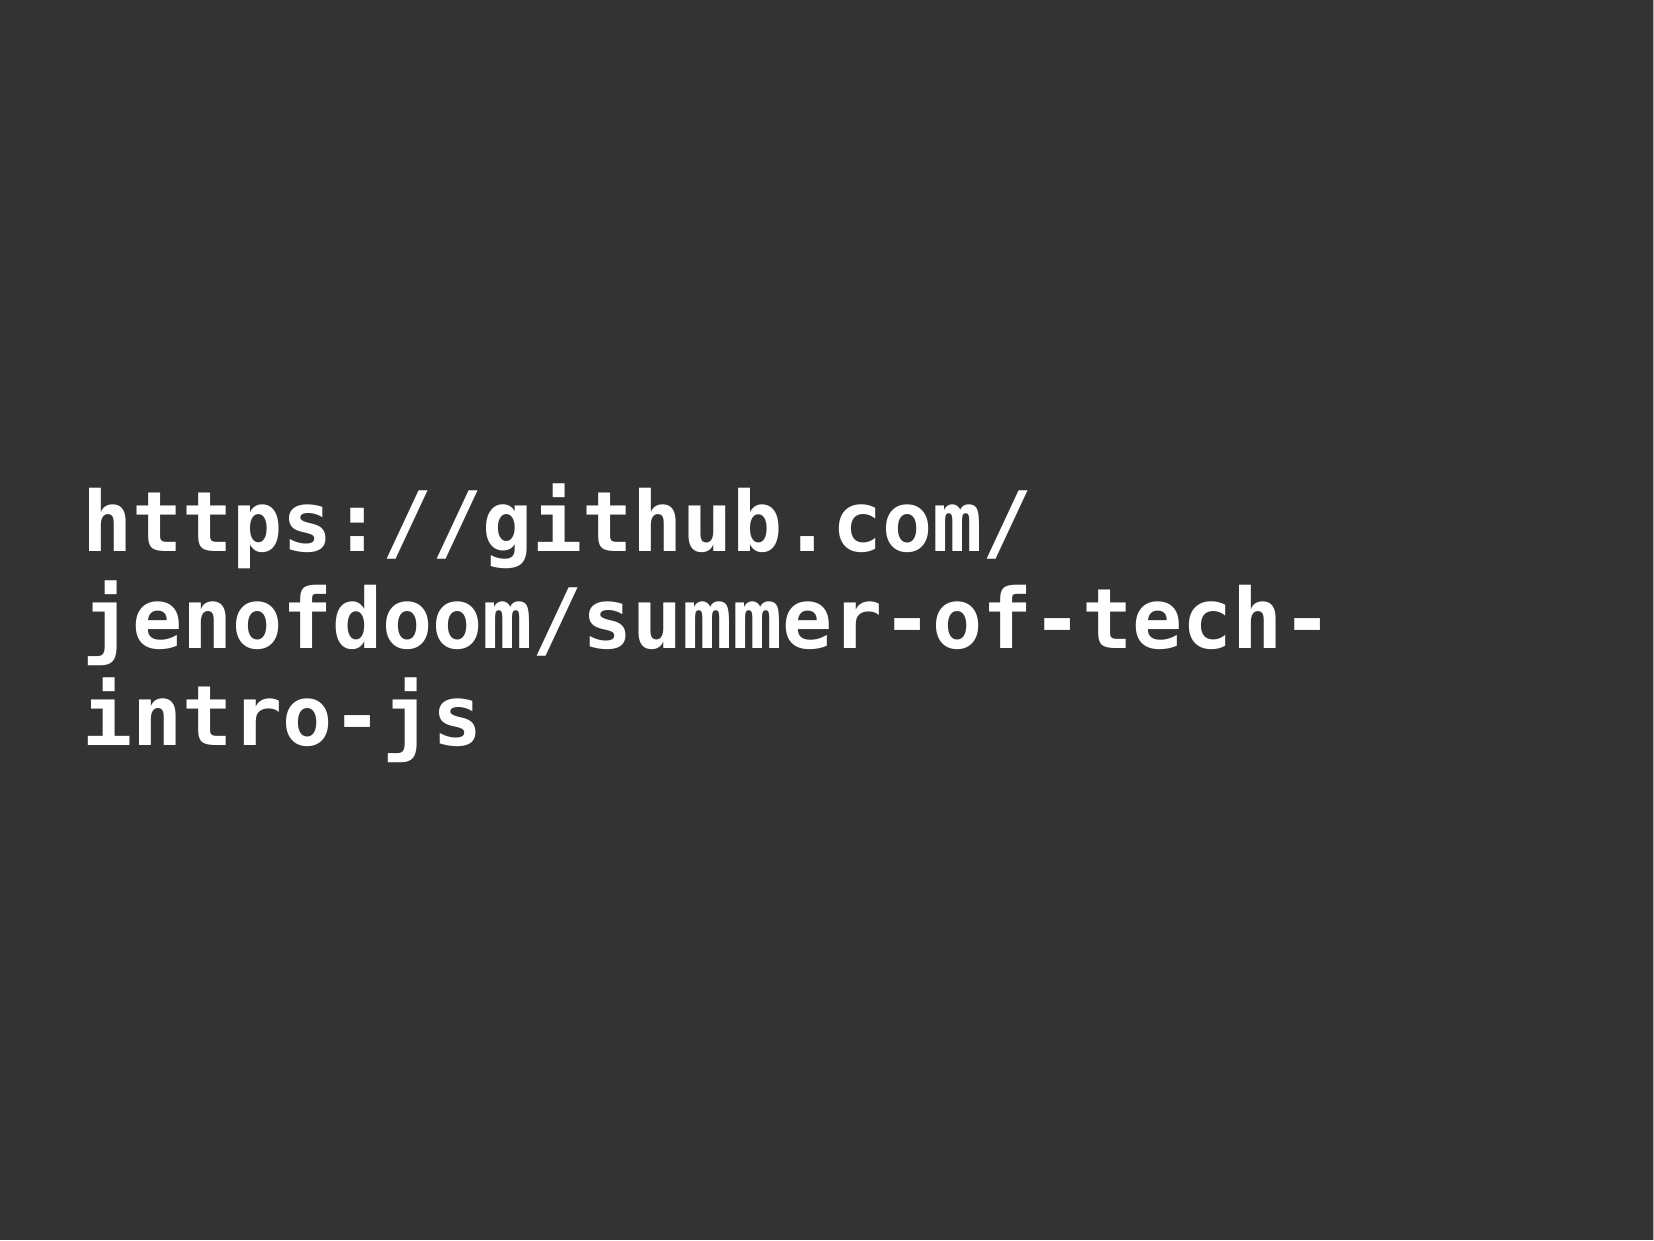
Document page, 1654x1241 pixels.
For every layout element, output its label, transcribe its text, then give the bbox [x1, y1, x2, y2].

title https://github.com/jenofdoom/summer-of-tech-intro-js [82, 516, 1571, 724]
